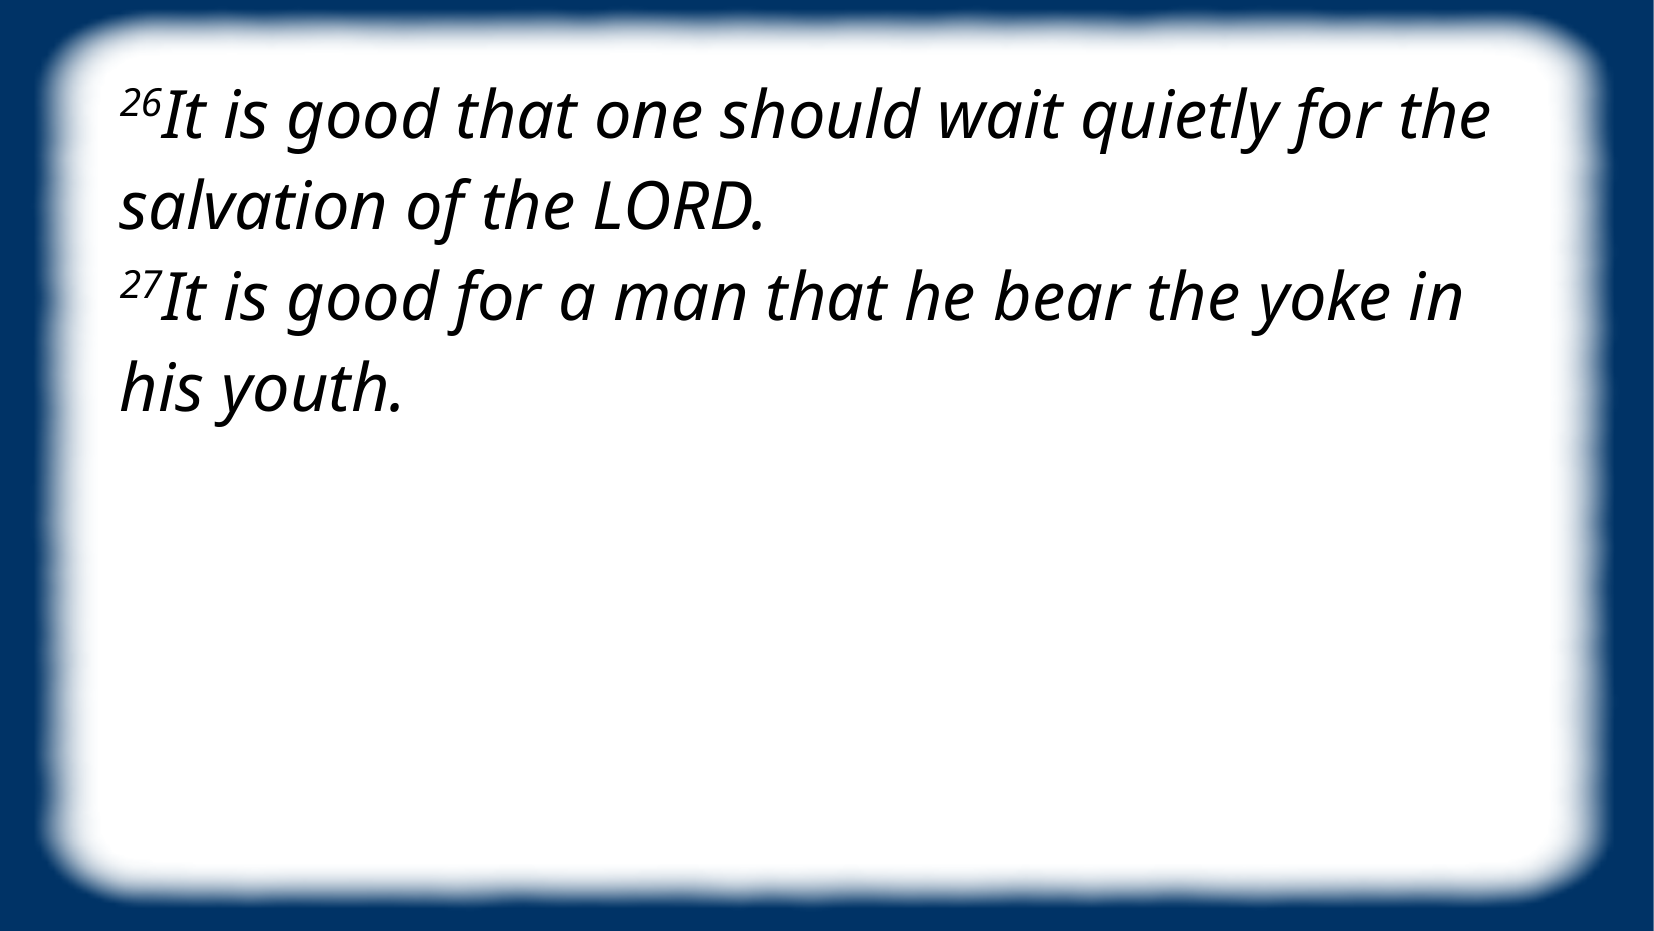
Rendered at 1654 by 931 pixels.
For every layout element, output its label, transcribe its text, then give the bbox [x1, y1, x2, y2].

text_box 26It is good that one should wait quietly for the salvation of the LORD. 27It is good for a man that he bear the yoke in his youth. [105, 60, 1546, 430]
picture [0, 0, 1654, 931]
